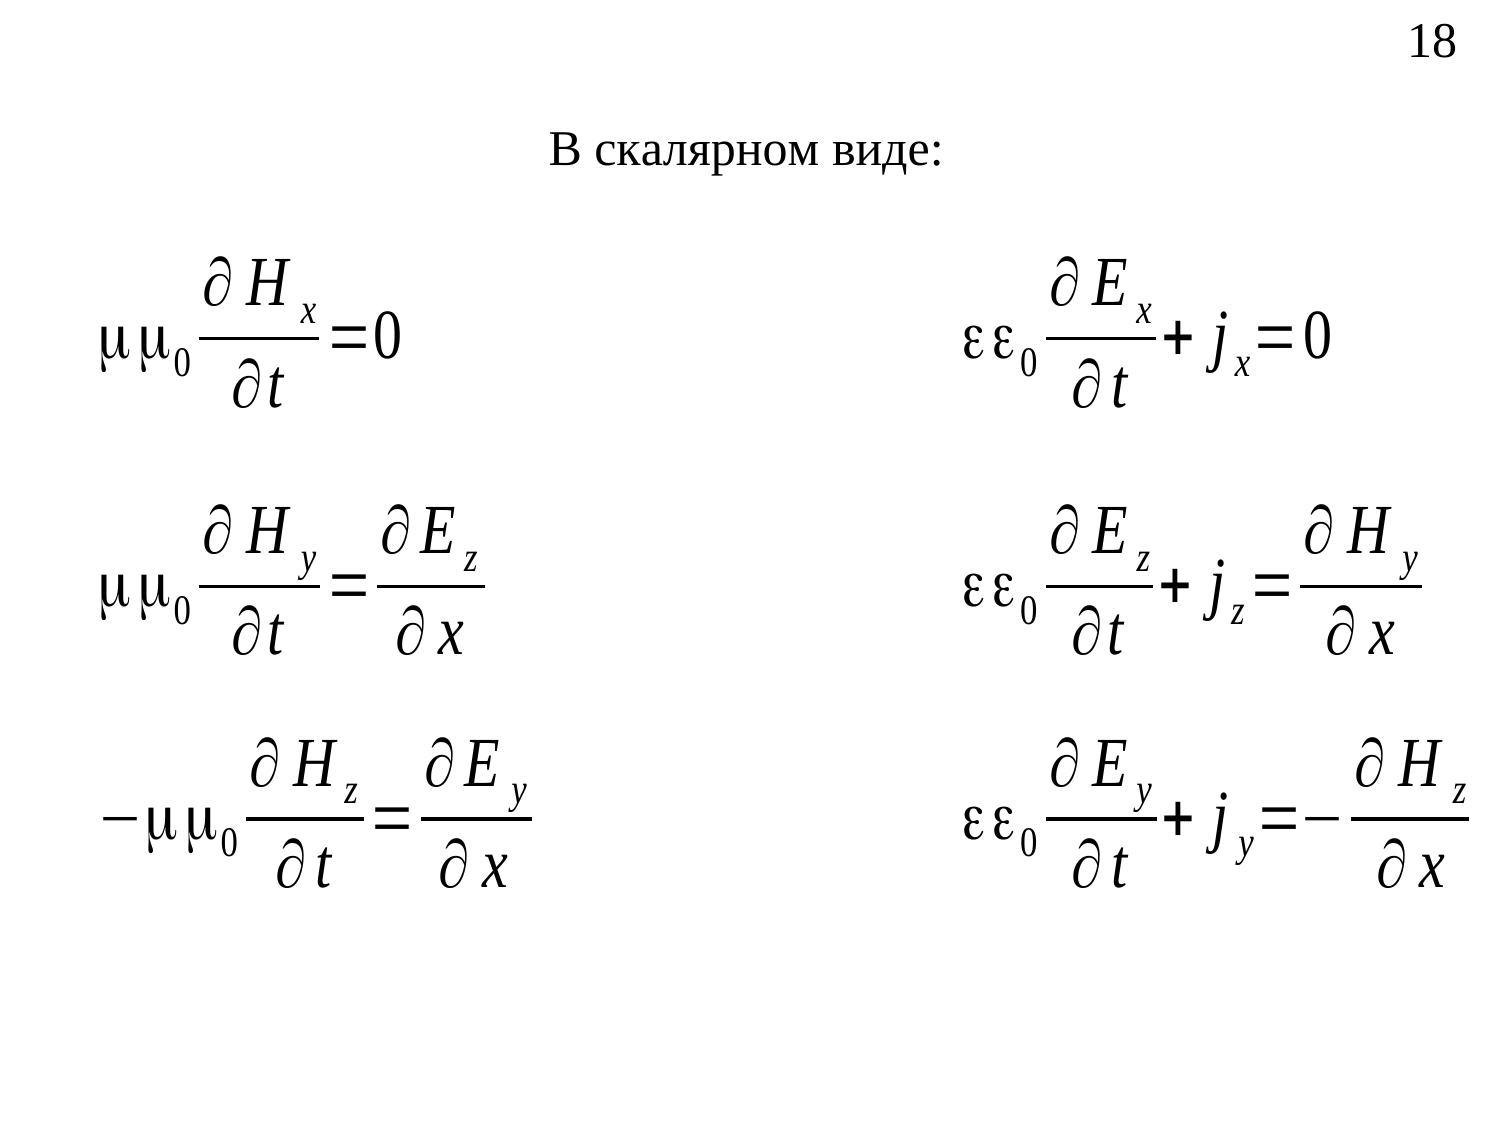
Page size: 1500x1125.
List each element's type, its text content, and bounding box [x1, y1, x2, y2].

chart [82, 244, 418, 422]
chart [947, 244, 1348, 422]
chart [82, 724, 547, 902]
chart [947, 724, 1487, 902]
text_box В скалярном виде: [533, 108, 967, 184]
chart [82, 491, 501, 670]
chart [947, 491, 1439, 670]
